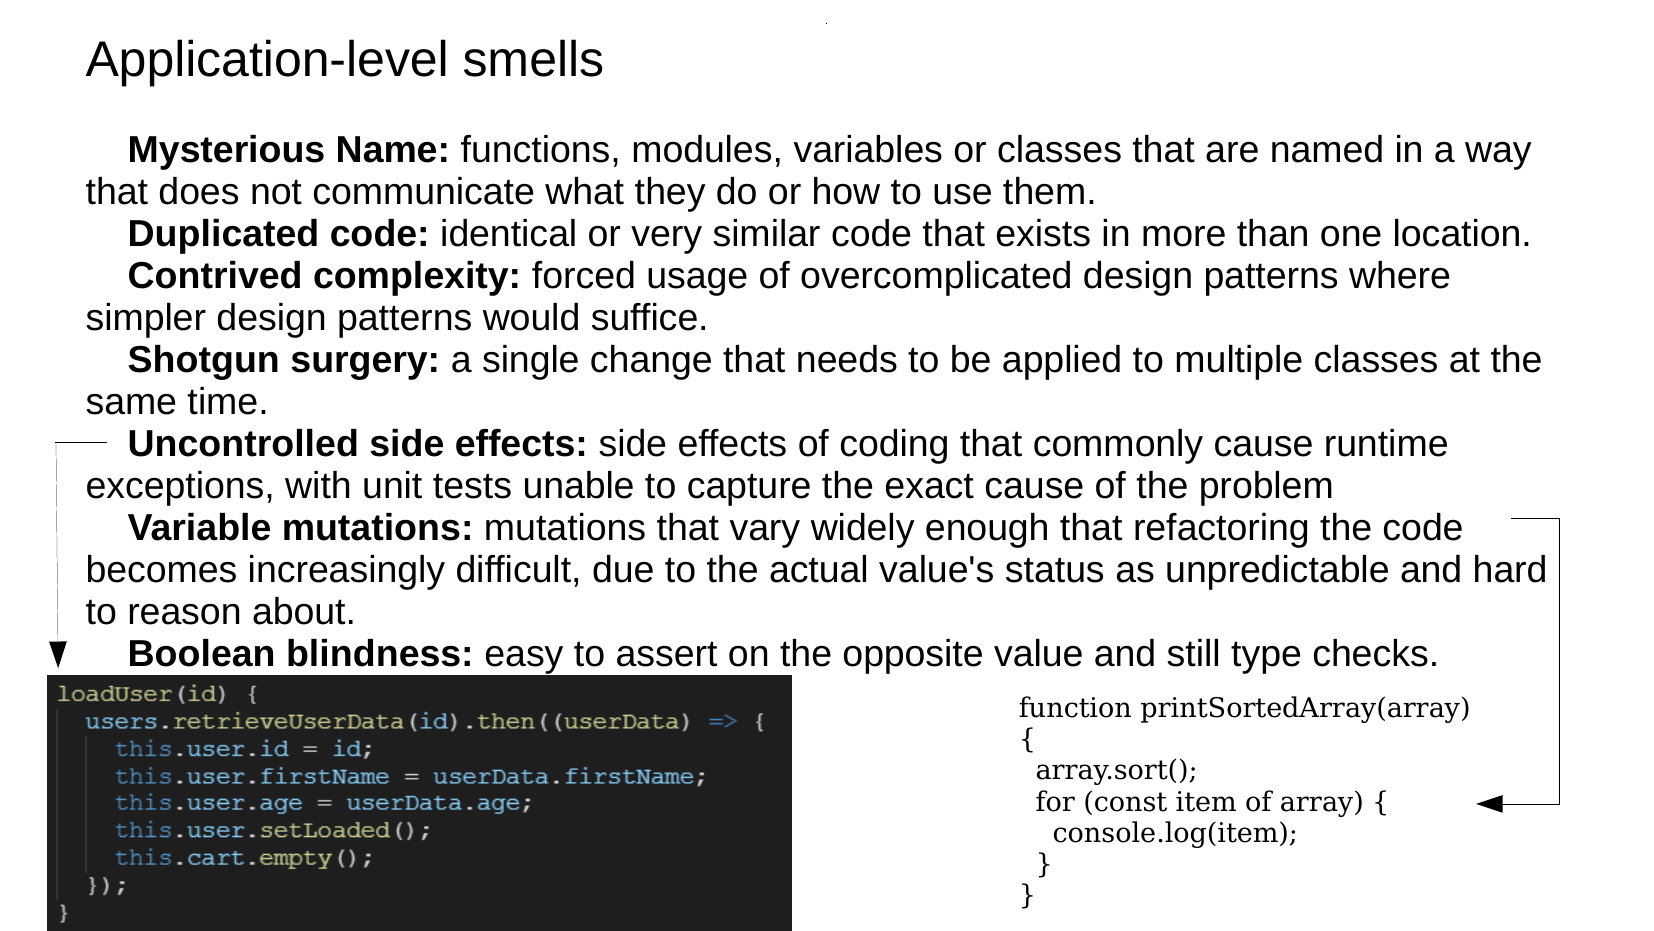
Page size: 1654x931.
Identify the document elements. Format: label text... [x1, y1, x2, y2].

picture [47, 675, 792, 931]
text_box Application-level smells Mysterious Name: functions, modules, variables or classes that are named in a way that does not communicate what they do or how to use them. Duplicated code: identical or very similar code that exists in more than one location. Contrived complexity: forced usage of overcomplicated design patterns where simpler design patterns would suffice. Shotgun surgery: a single change that needs to be applied to multiple classes at the same time. Uncontrolled side effects: side effects of coding that commonly cause runtime exceptions, with unit tests unable to capture the exact cause of the problem Variable mutations: mutations that vary widely enough that refactoring the code becomes increasingly difficult, due to the actual value's status as unpredictable and hard to reason about. Boolean blindness: easy to assert on the opposite value and still type checks. [70, 23, 1583, 931]
text_box function printSortedArray(array) { array.sort(); for (const item of array) { console.log(item); } } [1003, 685, 1489, 919]
